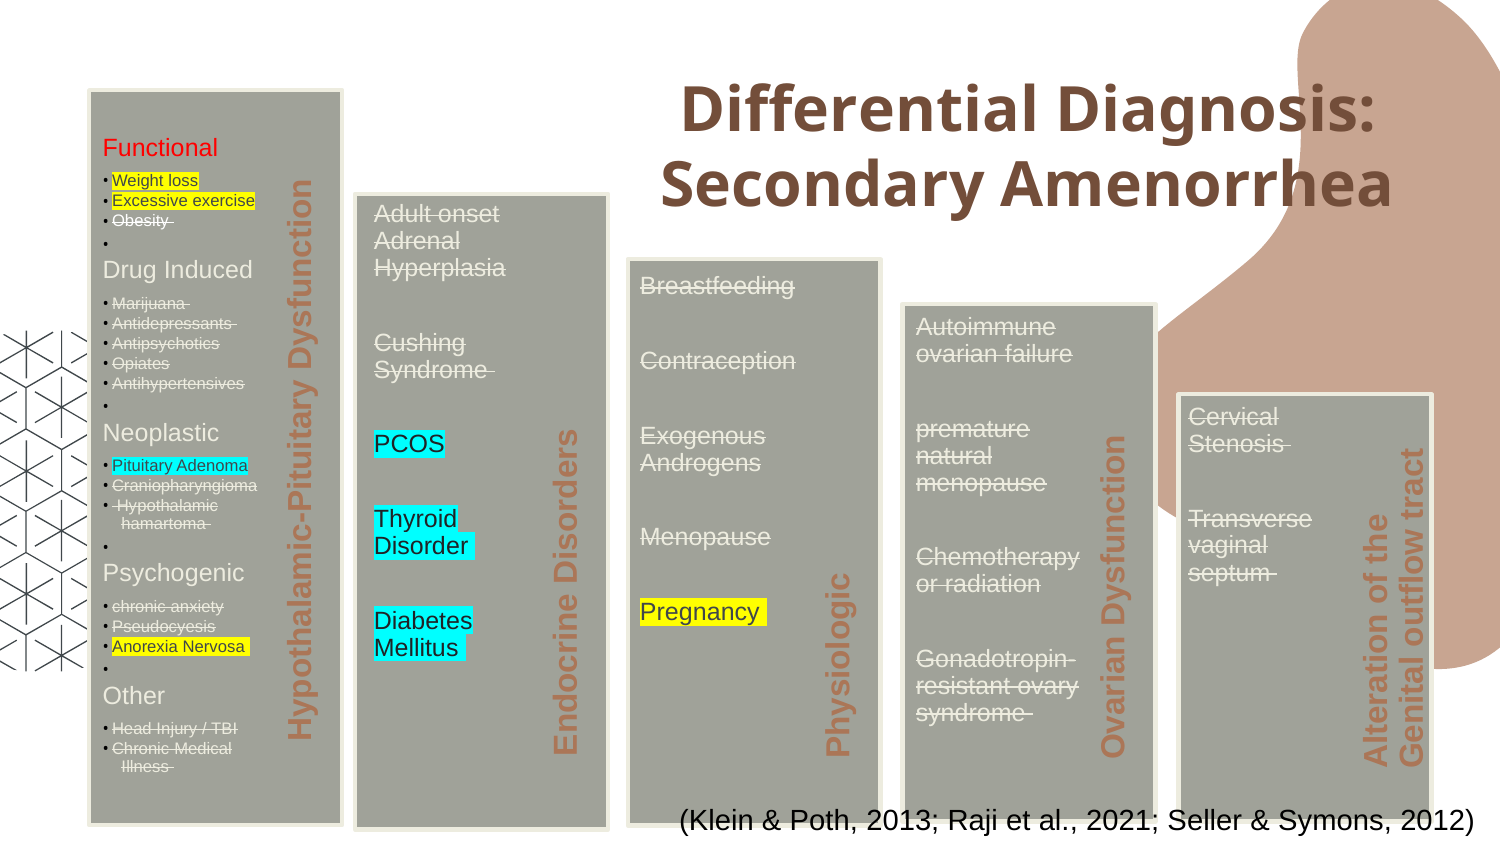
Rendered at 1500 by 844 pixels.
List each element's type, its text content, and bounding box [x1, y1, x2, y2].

text_box (Klein & Poth, 2013; Raji et al., 2021; Seller & Symons, 2012) [664, 793, 1500, 844]
text_box Autoimmune ovarian failure premature natural menopause Chemotherapy or radiation Gonadotropin-resistant ovary syndrome [908, 306, 1095, 751]
text_box Endocrine Disorders [355, 193, 608, 830]
text_box Cervical Stenosis Transverse vaginal septum [1180, 396, 1361, 751]
text_box Ovarian Dysfunction [902, 304, 1156, 793]
text_box Physiologic [627, 259, 881, 826]
text_box Alteration of the Genital outflow tract [1178, 394, 1432, 793]
text_box Breastfeeding Contraception Exogenous Androgens Menopause Pregnancy [632, 266, 824, 840]
text_box Hypothalamic-Pituitary Dysfunction [89, 90, 343, 826]
title Differential Diagnosis: Secondary Amenorrhea [603, 53, 1469, 229]
text_box Adult onset Adrenal Hyperplasia Cushing Syndrome PCOS Thyroid Disorder Diabetes Mellitus [366, 193, 547, 820]
text_box Functional Weight loss Excessive exercise Obesity Drug Induced Marijuana Antidepressants Antipsychotics Opiates Antihypertensives Neoplastic Pituitary Adenoma Craniopharyngioma Hypothalamic hamartoma Psychogenic chronic anxiety Pseudocyesis Anorexia Nervosa Other Head Injury / TBI Chronic Medical Illness [95, 127, 275, 844]
